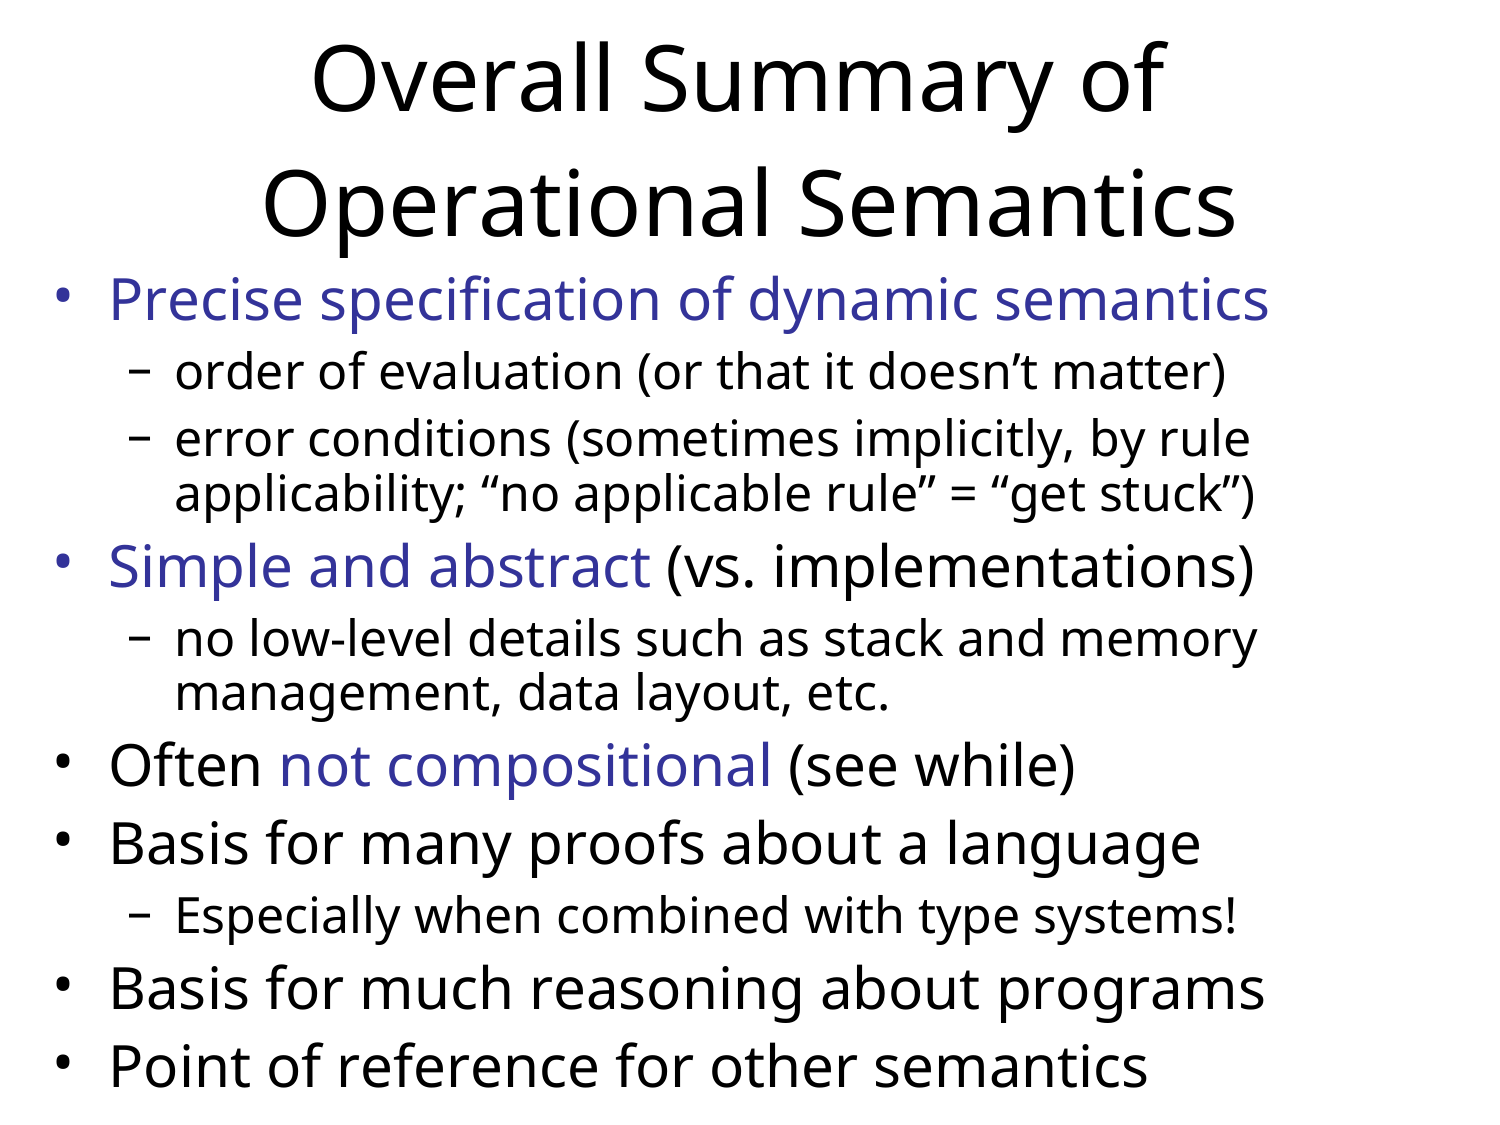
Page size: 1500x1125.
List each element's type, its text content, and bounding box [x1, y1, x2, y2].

list Precise specification of dynamic semantics order of evaluation (or that it doesn’t matter) error conditions (sometimes implicitly, by rule applicability; “no applicable rule” = “get stuck”) Simple and abstract (vs. implementations) no low-level details such as stack and memory management, data layout, etc. Often not compositional (see while) Basis for many proofs about a language Especially when combined with type systems! Basis for much reasoning about programs Point of reference for other semantics [37, 262, 1463, 1088]
title Overall Summary of Operational Semantics [75, 24, 1426, 254]
